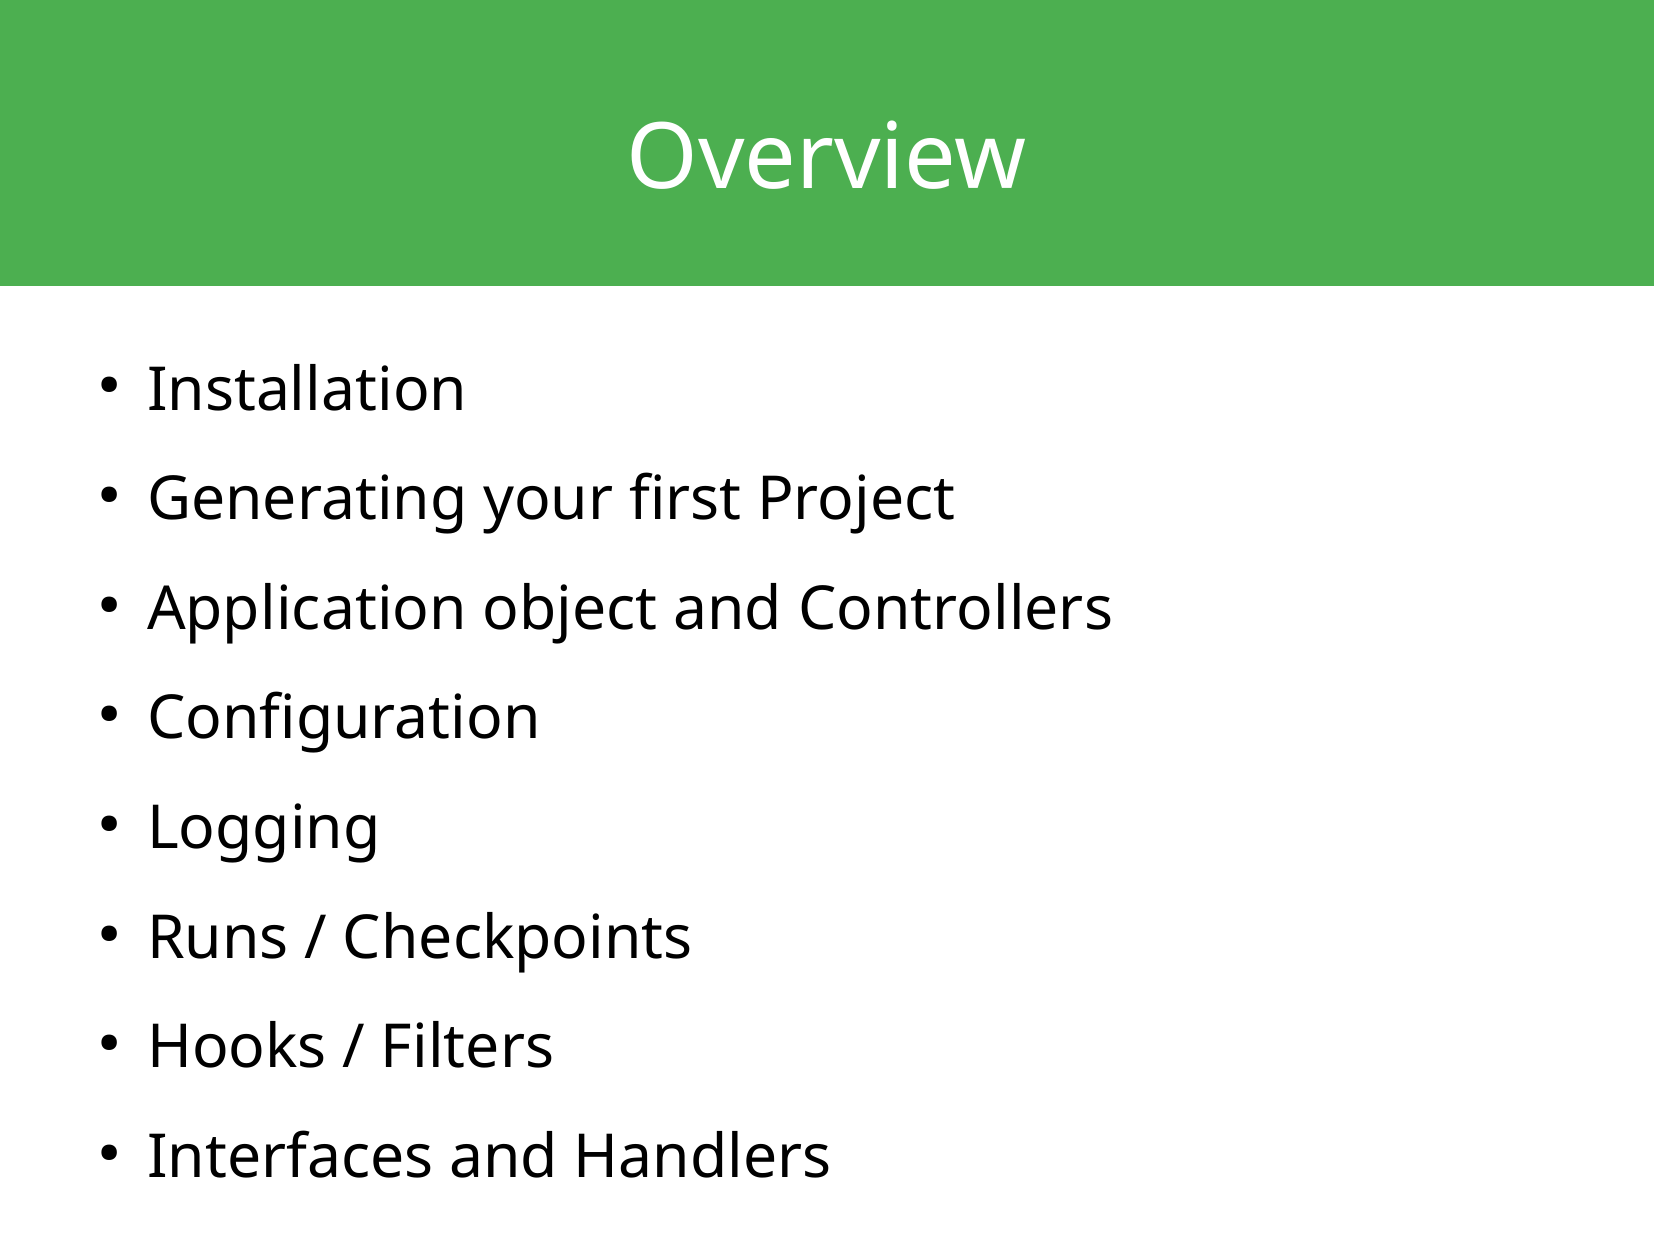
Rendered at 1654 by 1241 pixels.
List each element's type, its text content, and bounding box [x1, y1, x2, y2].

title Overview [82, 49, 1571, 257]
list Installation Generating your first Project Application object and Controllers Configuration Logging Runs / Checkpoints Hooks / Filters Interfaces and Handlers [82, 345, 1571, 1201]
